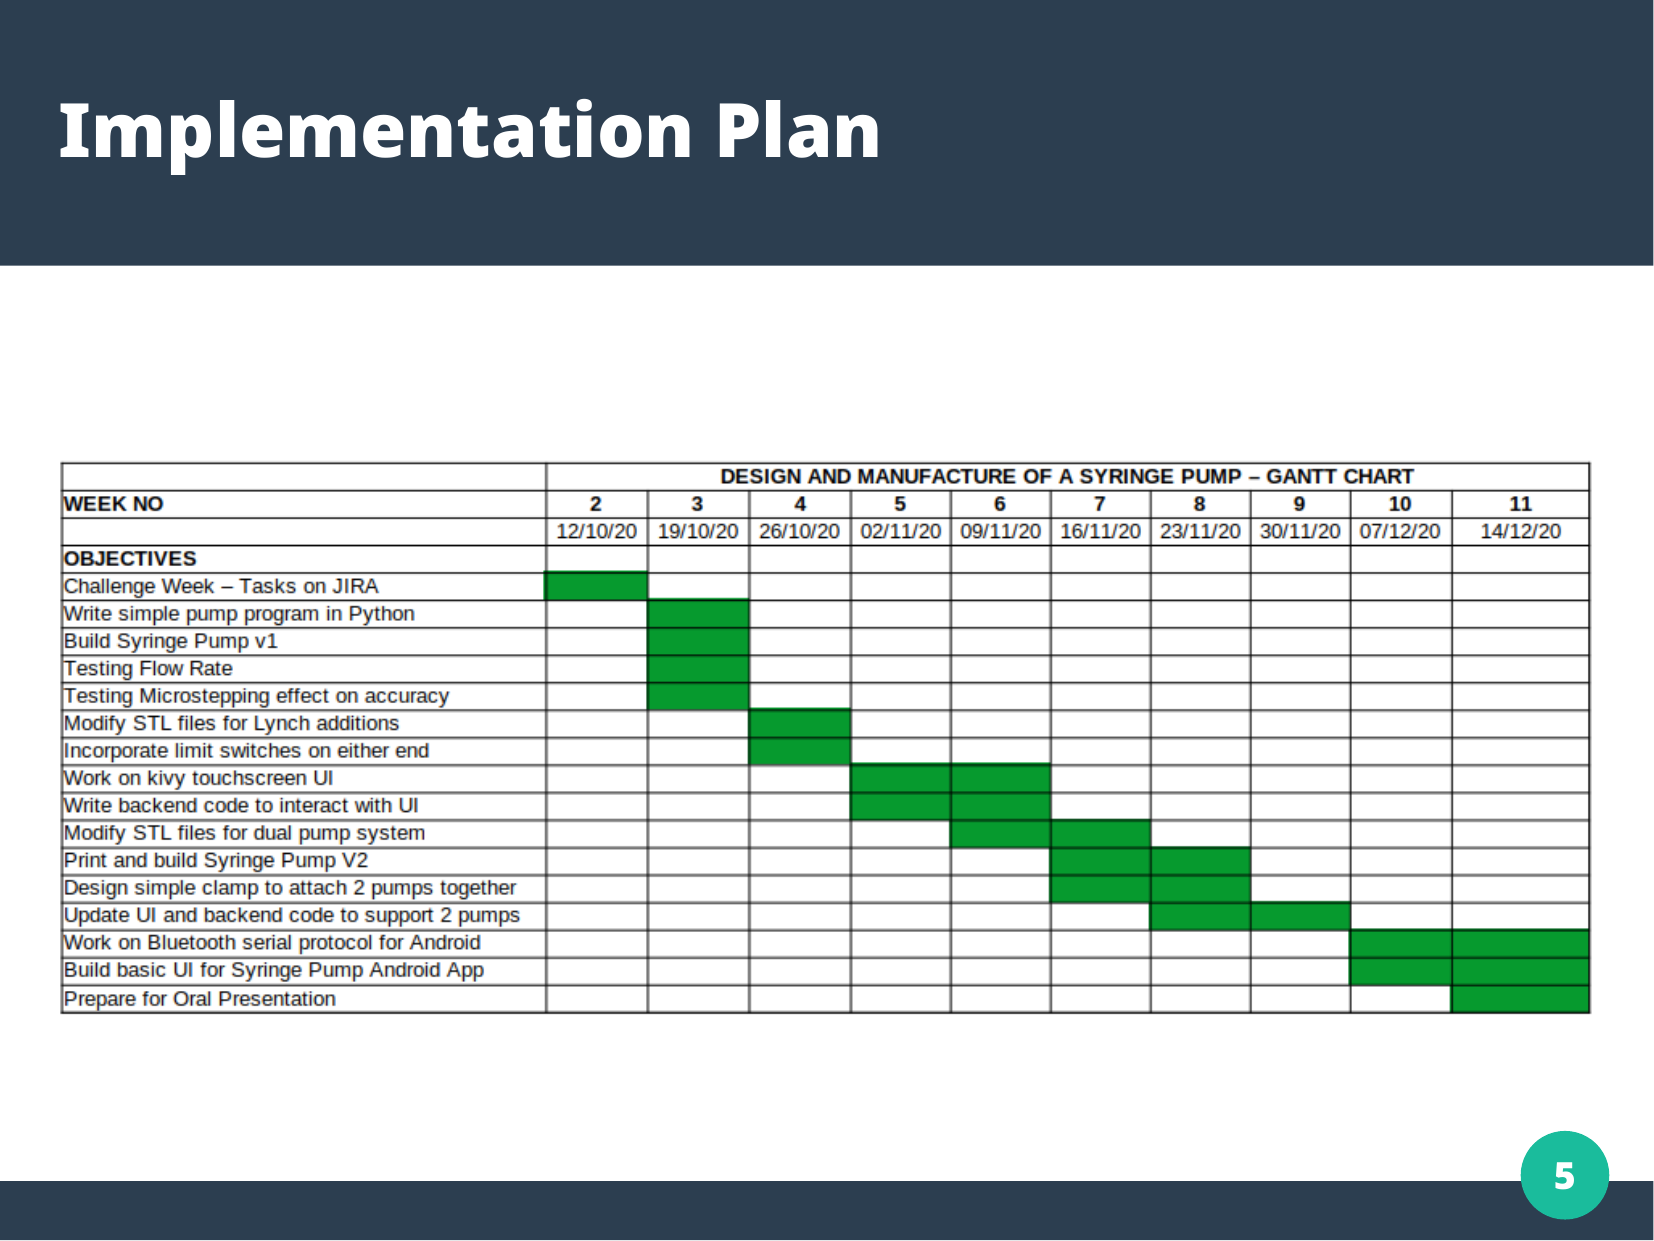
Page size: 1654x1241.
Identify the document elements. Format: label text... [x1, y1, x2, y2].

picture [59, 458, 1595, 1019]
title Implementation Plan [59, 49, 1595, 207]
